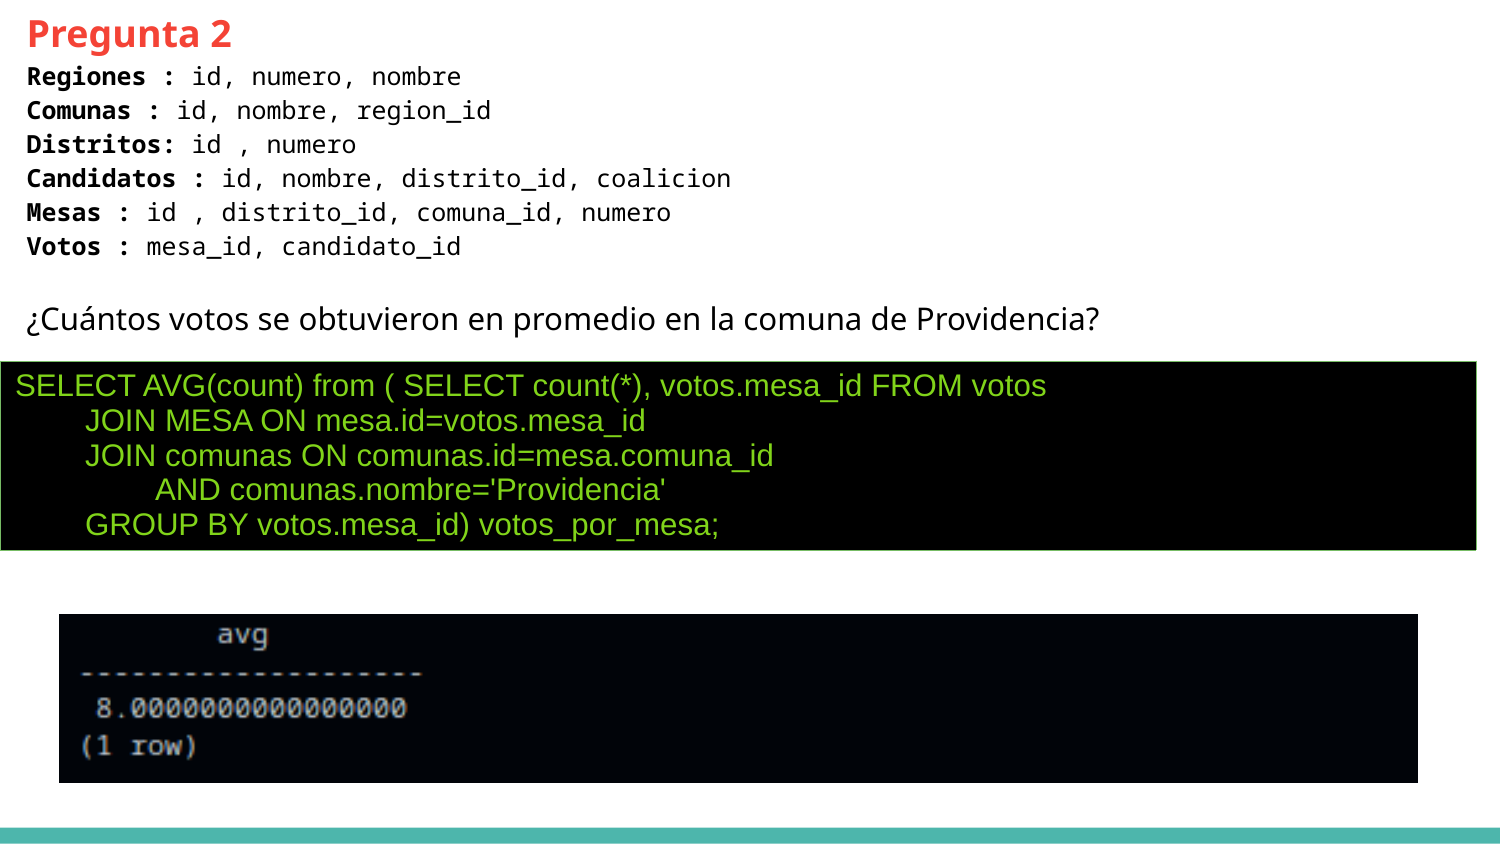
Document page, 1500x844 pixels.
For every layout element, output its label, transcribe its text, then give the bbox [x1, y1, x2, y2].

picture [59, 614, 1418, 783]
table_header SELECT AVG(count) from ( SELECT count(*), votos.mesa_id FROM votos JOIN MESA ON mesa.id=votos.mesa_id JOIN comunas ON comunas.id=mesa.comuna_id AND comunas.nombre='Providencia' GROUP BY votos.mesa_id) votos_por_mesa; [1, 362, 1476, 550]
text_box Pregunta 2 Regiones : id, numero, nombre Comunas : id, nombre, region_id Distritos: id , numero Candidatos : id, nombre, distrito_id, coalicion Mesas : id , distrito_id, comuna_id, numero Votos : mesa_id, candidato_id ¿Cuántos votos se obtuvieron en promedio en la comuna de Providencia? [11, 0, 1465, 361]
text_box Pregunta 2 Regiones : id, numero, nombre Comunas : id, nombre, region_id Distritos: id , numero Candidatos : id, nombre, distrito_id, coalicion Mesas : id , distrito_id, comuna_id, numero Votos : mesa_id, candidato_id ¿Cuántos votos se obtuvieron en promedio en la comuna de Providencia? [11, 551, 1465, 844]
